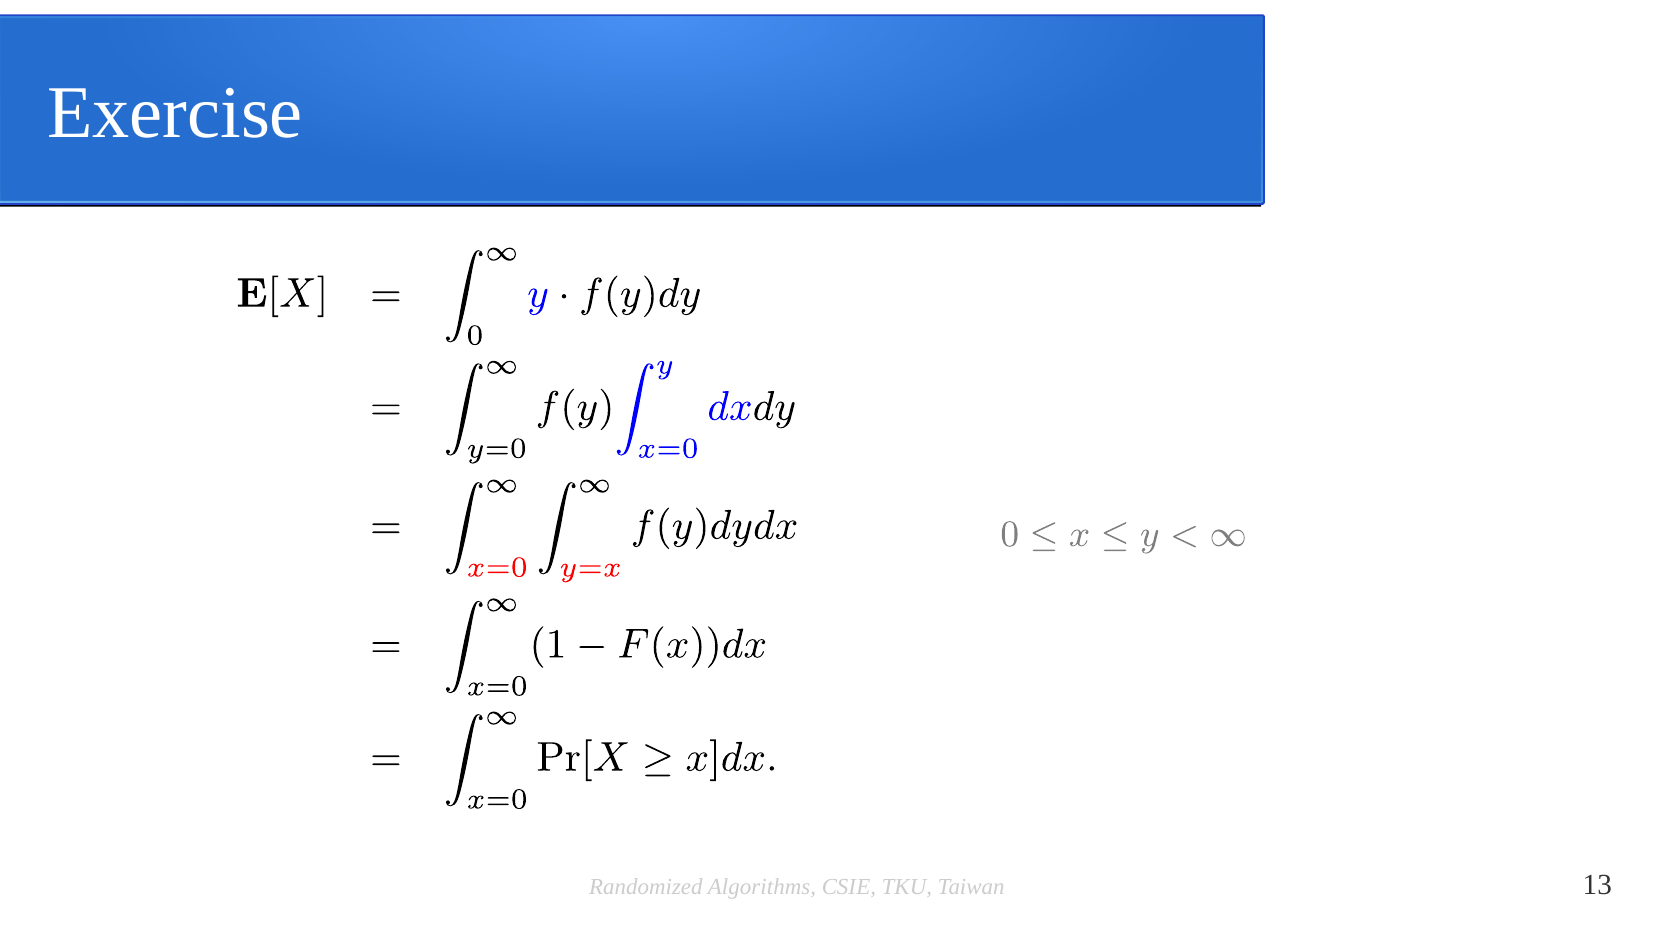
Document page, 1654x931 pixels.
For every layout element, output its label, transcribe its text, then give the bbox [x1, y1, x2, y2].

title Exercise [47, 35, 1199, 189]
picture [998, 519, 1247, 556]
picture [236, 247, 797, 809]
